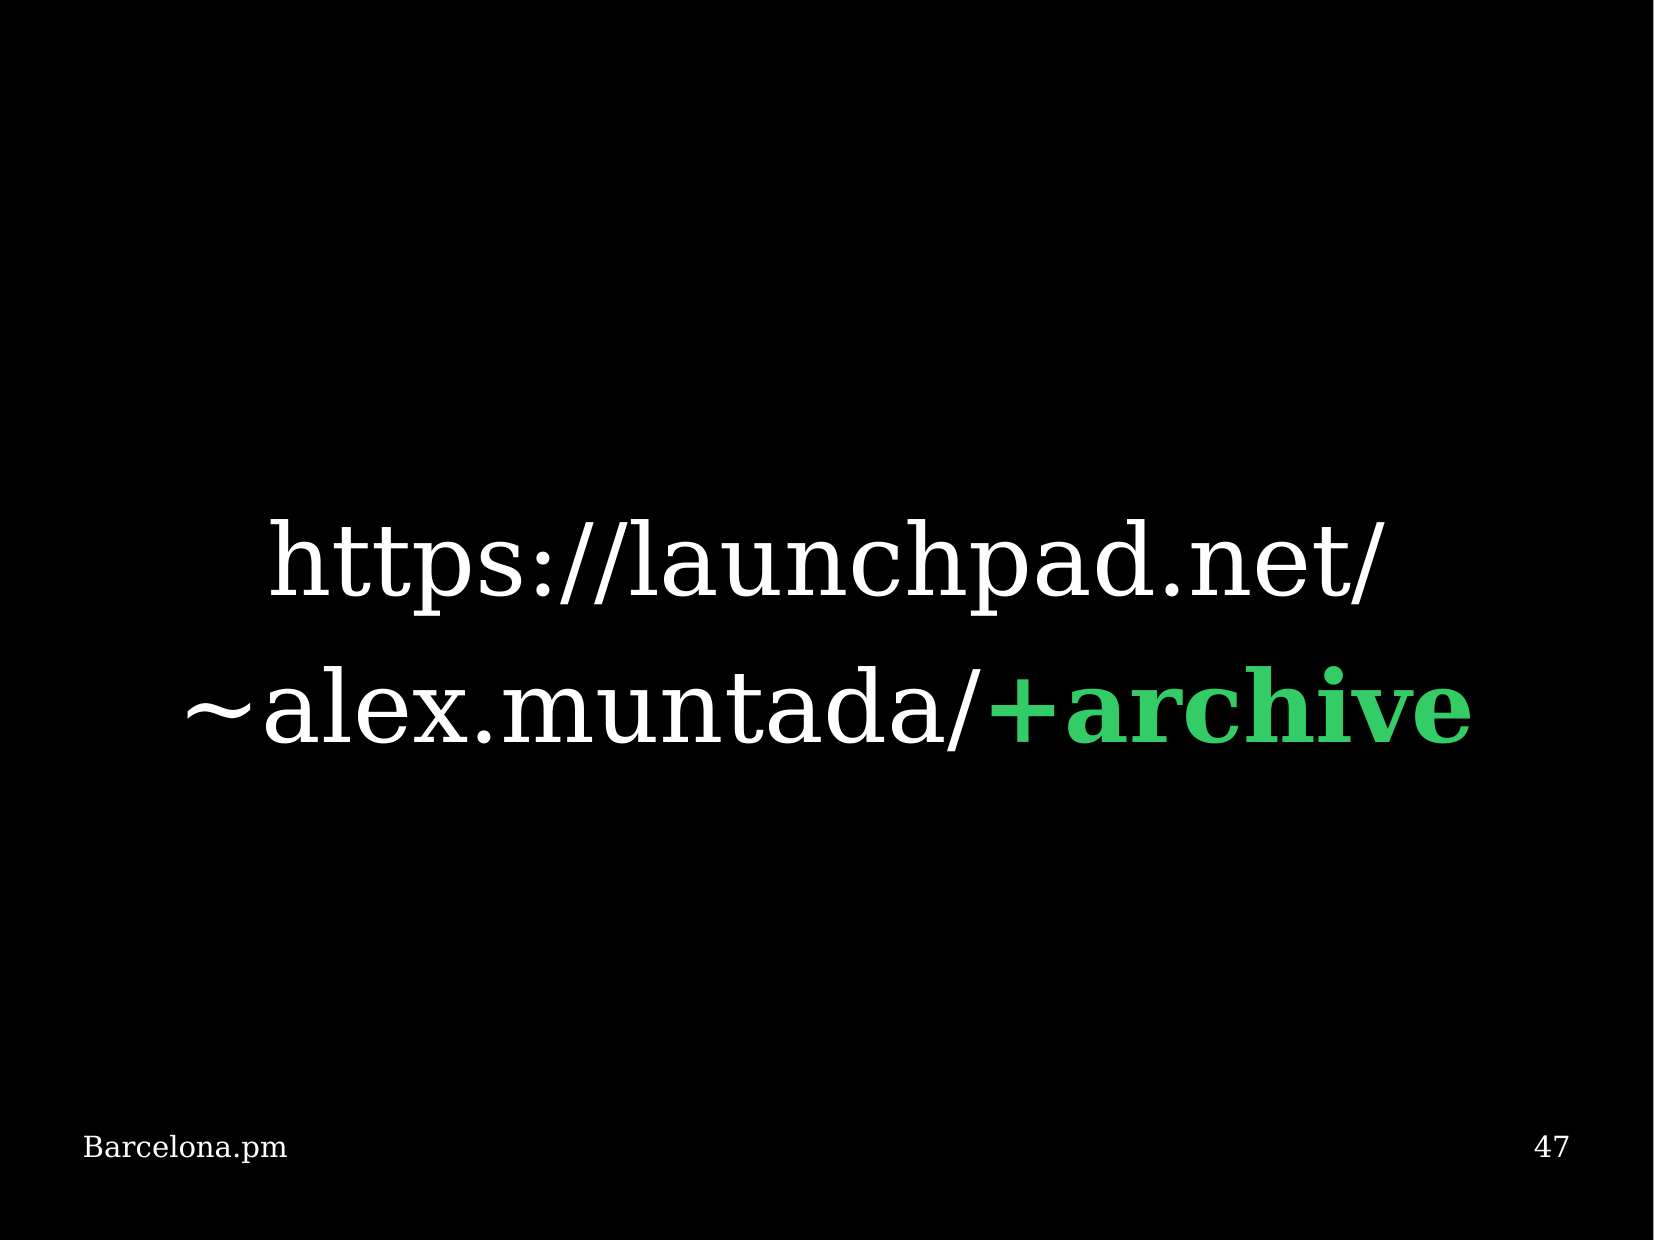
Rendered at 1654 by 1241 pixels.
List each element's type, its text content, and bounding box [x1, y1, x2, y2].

title https://launchpad.net/ ~alex.muntada/+archive [82, 116, 1571, 1124]
